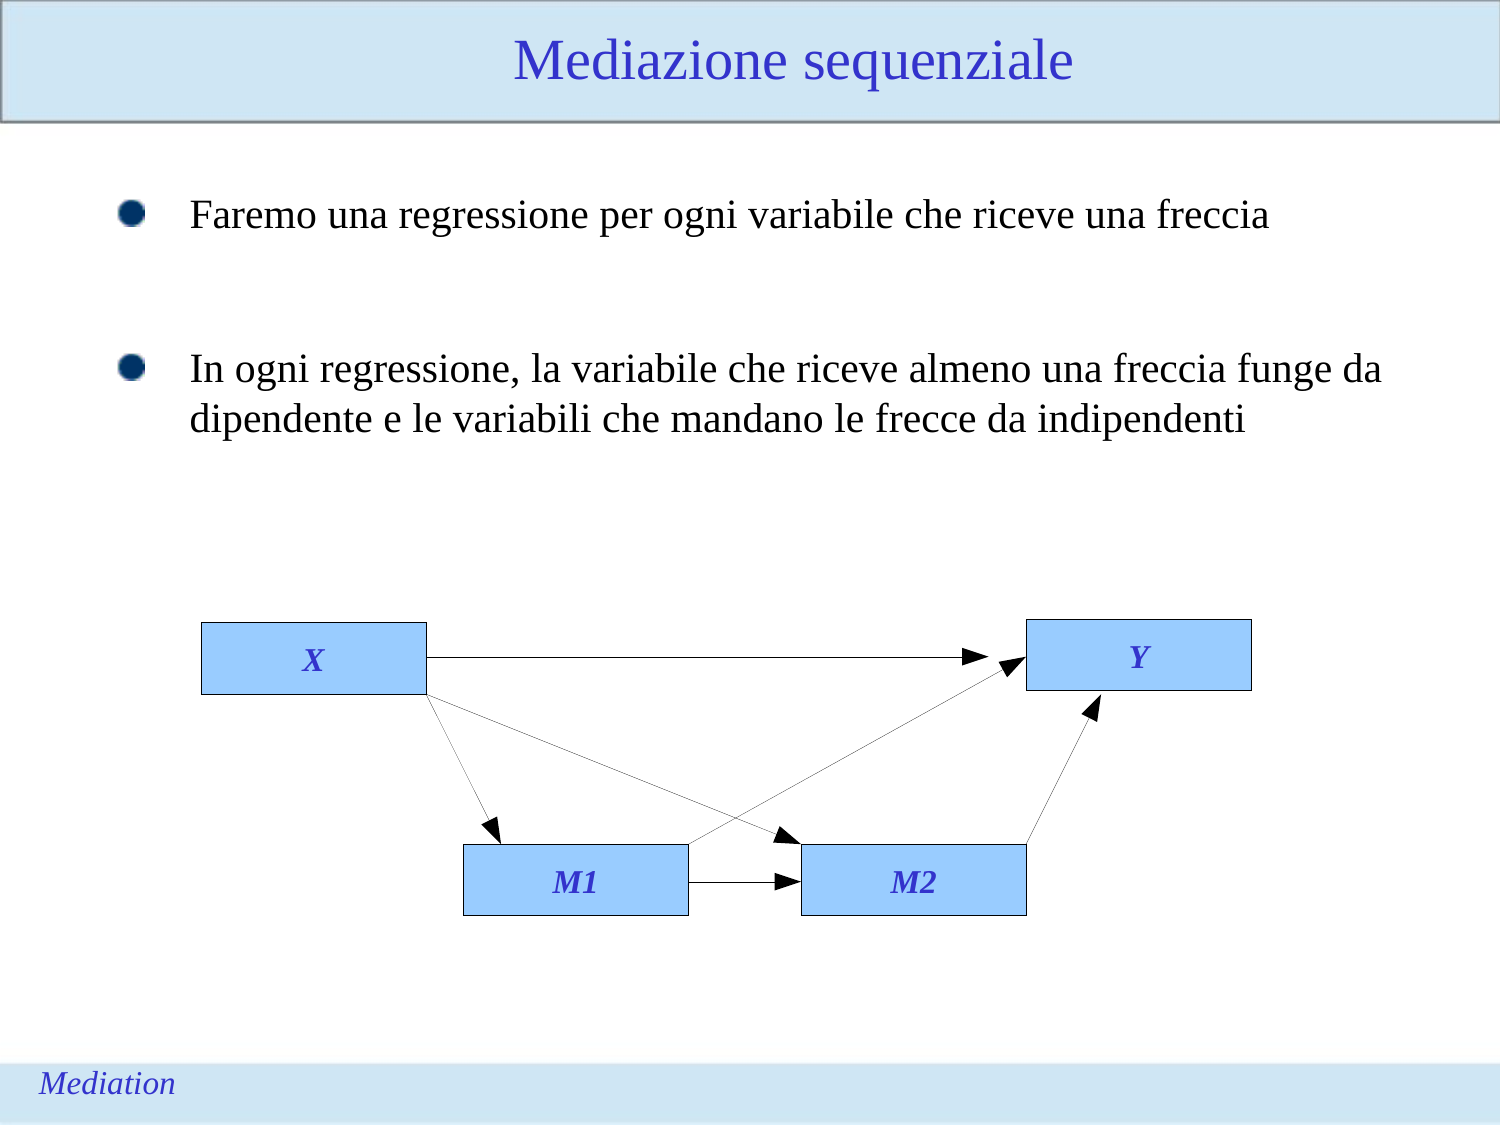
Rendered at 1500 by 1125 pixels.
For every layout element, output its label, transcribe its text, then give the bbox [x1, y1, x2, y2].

text_box M2 [801, 844, 1027, 916]
title Mediazione sequenziale [138, 0, 1451, 113]
text_box Faremo una regressione per ogni variabile che riceve una freccia In ogni regressione, la variabile che riceve almeno una freccia funge da dipendente e le variabili che mandano le frecce da indipendenti [99, 179, 1438, 449]
text_box X [201, 622, 427, 695]
picture [0, 0, 1500, 1125]
text_box Y [1026, 619, 1252, 691]
text_box Mediation [12, 1050, 575, 1113]
text_box M1 [463, 844, 689, 916]
